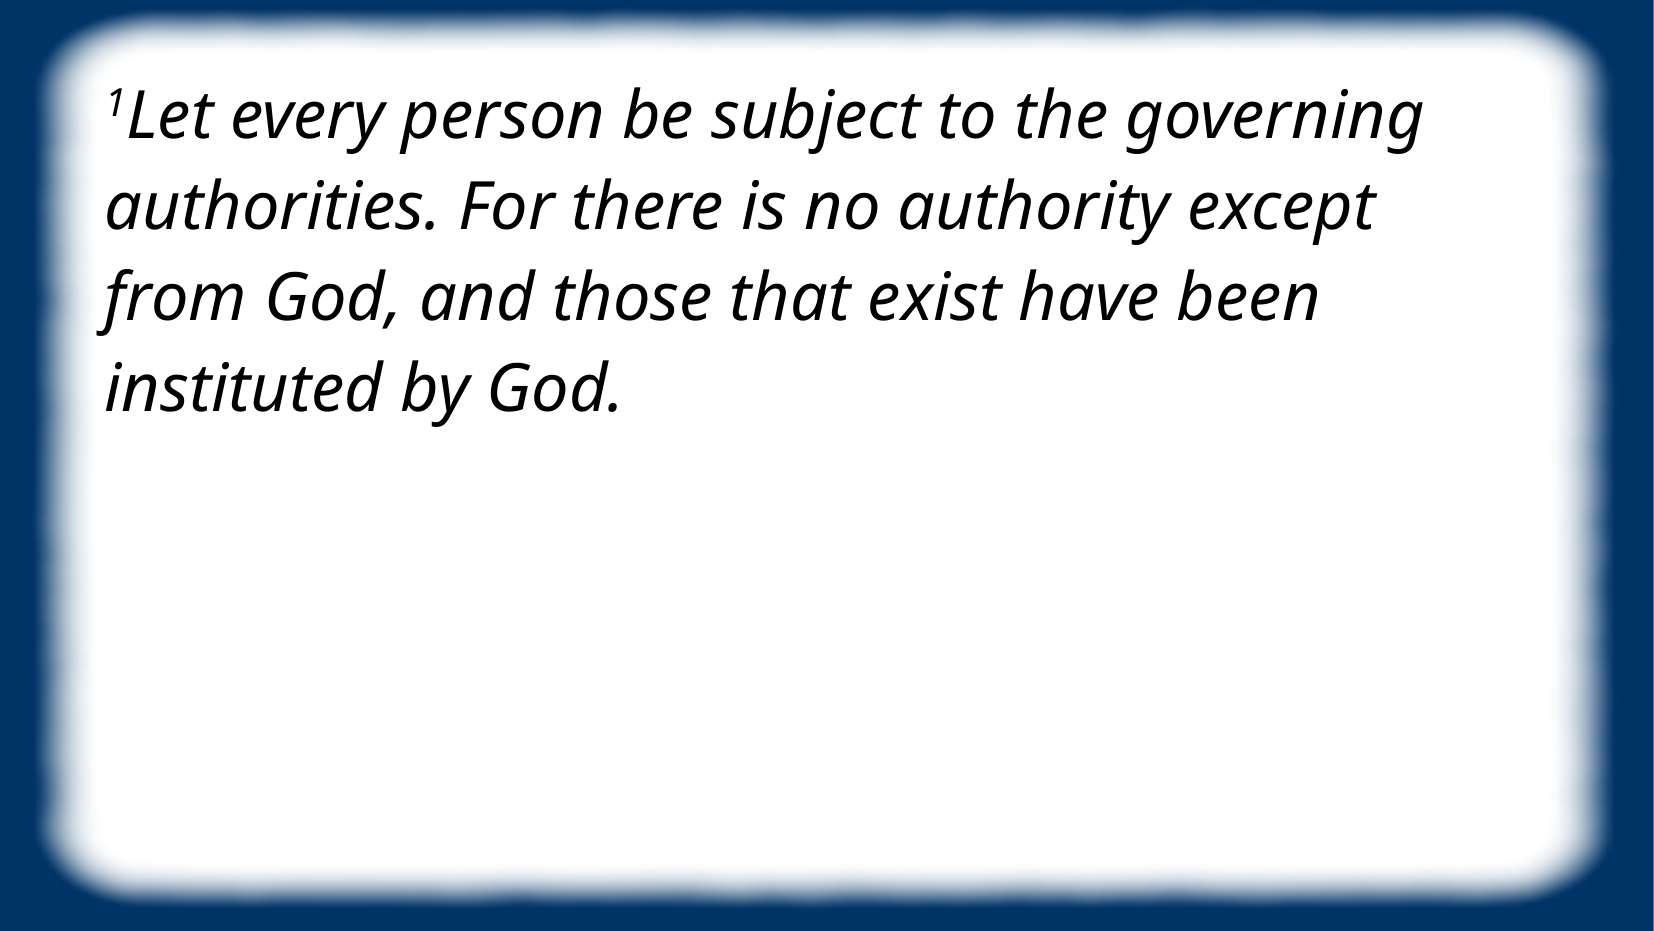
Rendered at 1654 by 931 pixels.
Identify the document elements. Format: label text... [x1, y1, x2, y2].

picture [0, 0, 1654, 931]
text_box 1Let every person be subject to the governing authorities. For there is no authority except from God, and those that exist have been instituted by God. [90, 60, 1531, 545]
